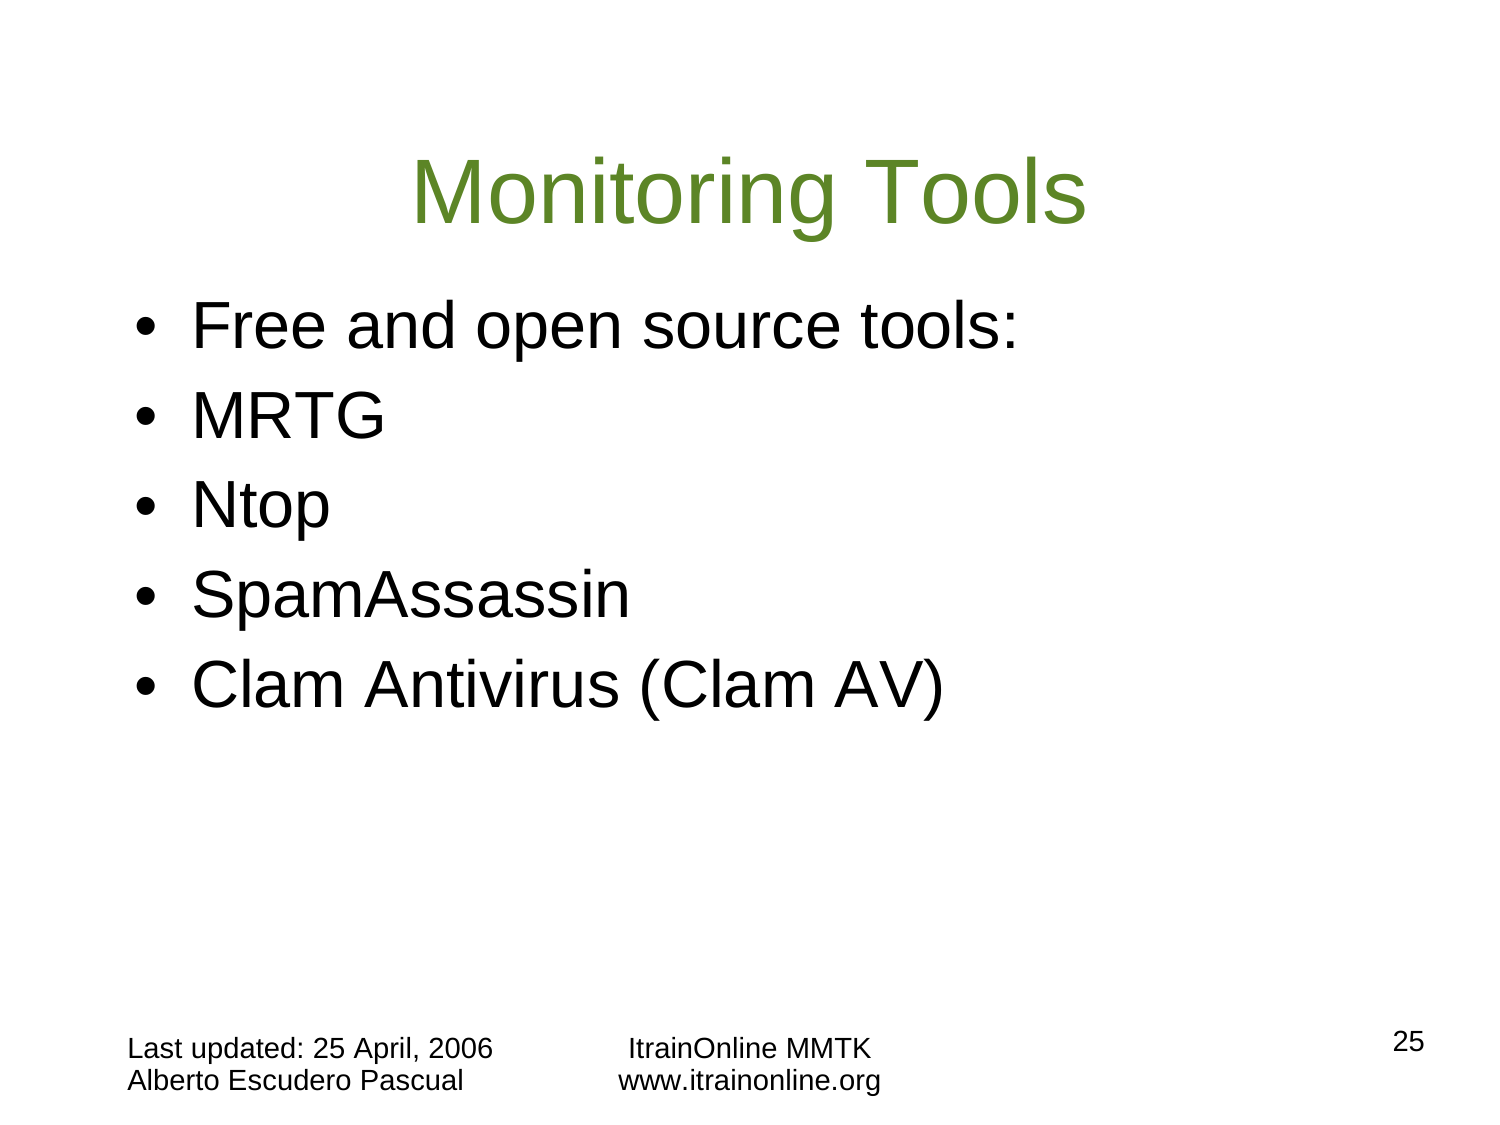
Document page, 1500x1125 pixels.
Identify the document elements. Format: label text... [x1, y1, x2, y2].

text_box Free and open source tools: MRTG Ntop SpamAssassin Clam Antivirus (Clam AV) [120, 281, 1396, 774]
text_box Monitoring Tools [112, 100, 1388, 288]
